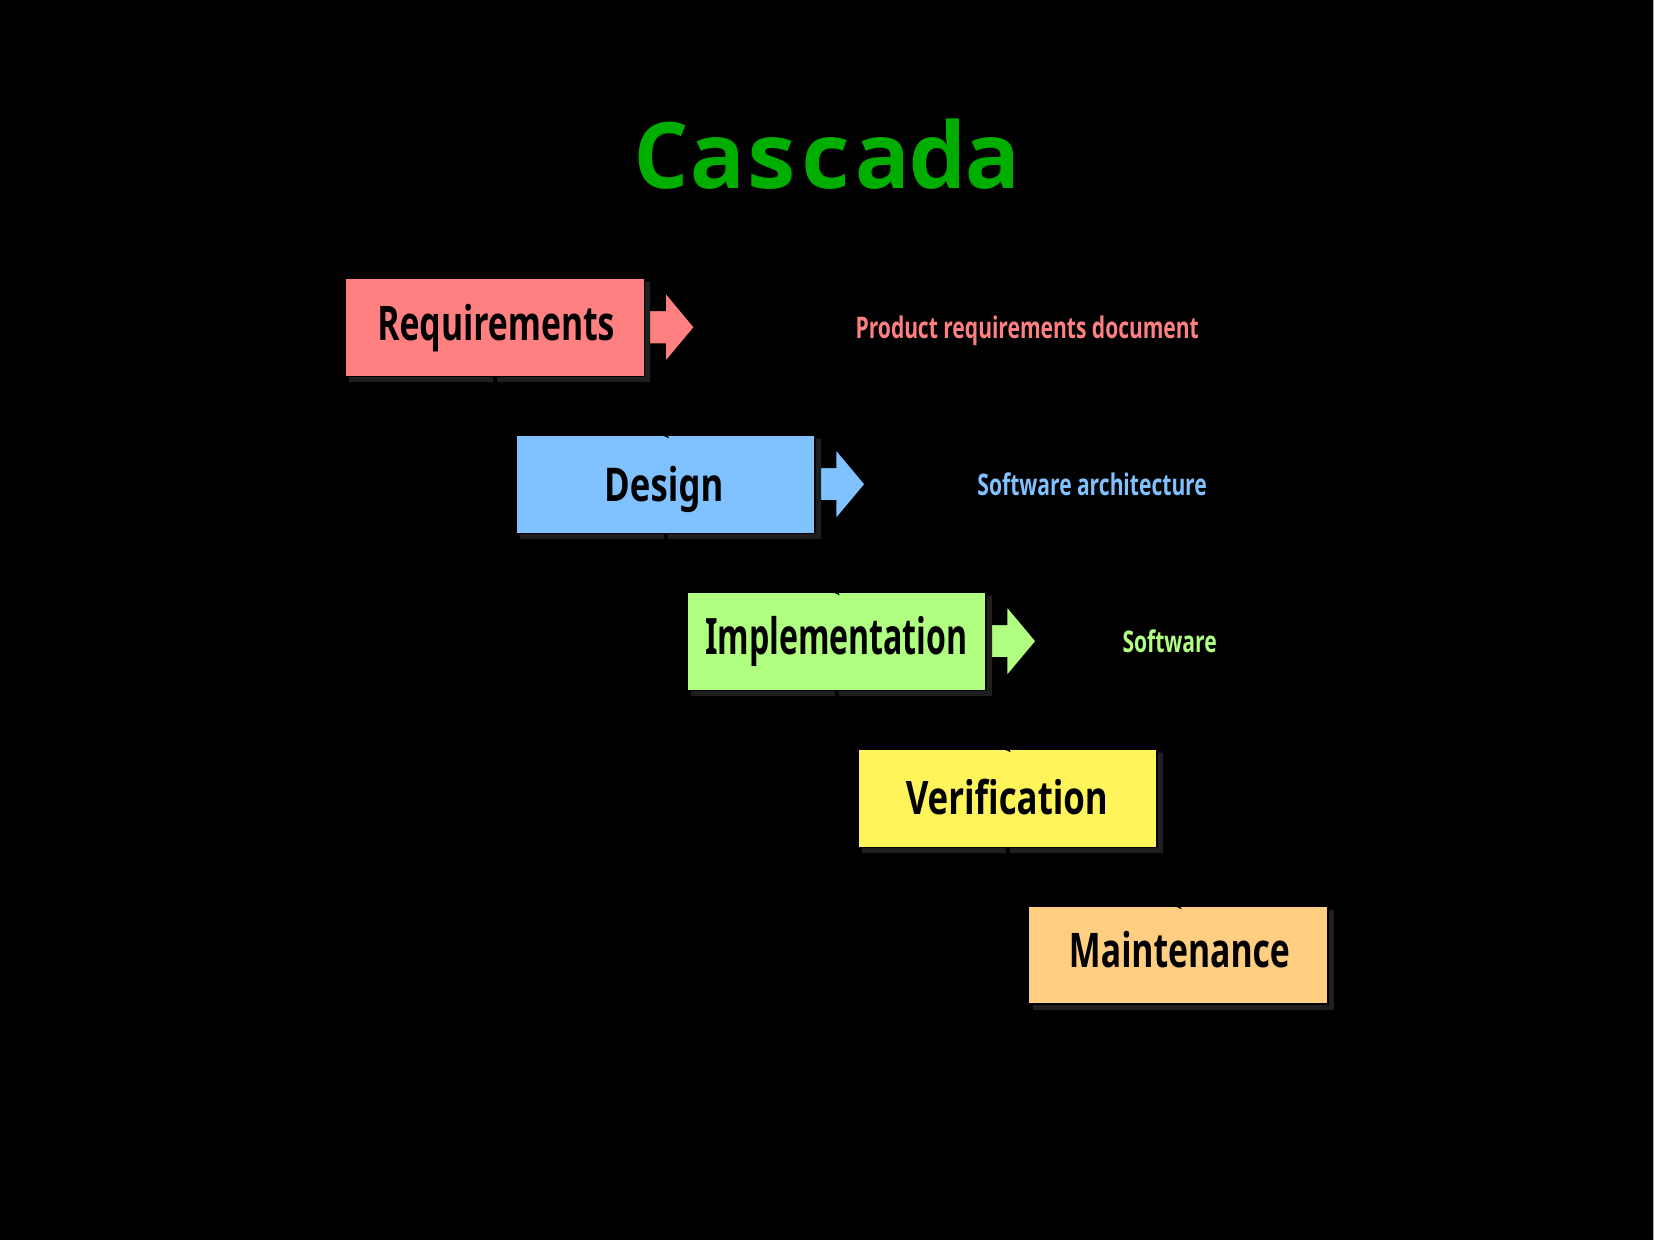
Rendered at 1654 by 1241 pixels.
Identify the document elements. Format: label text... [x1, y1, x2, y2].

picture [338, 265, 1345, 1021]
title Cascada [82, 49, 1571, 257]
